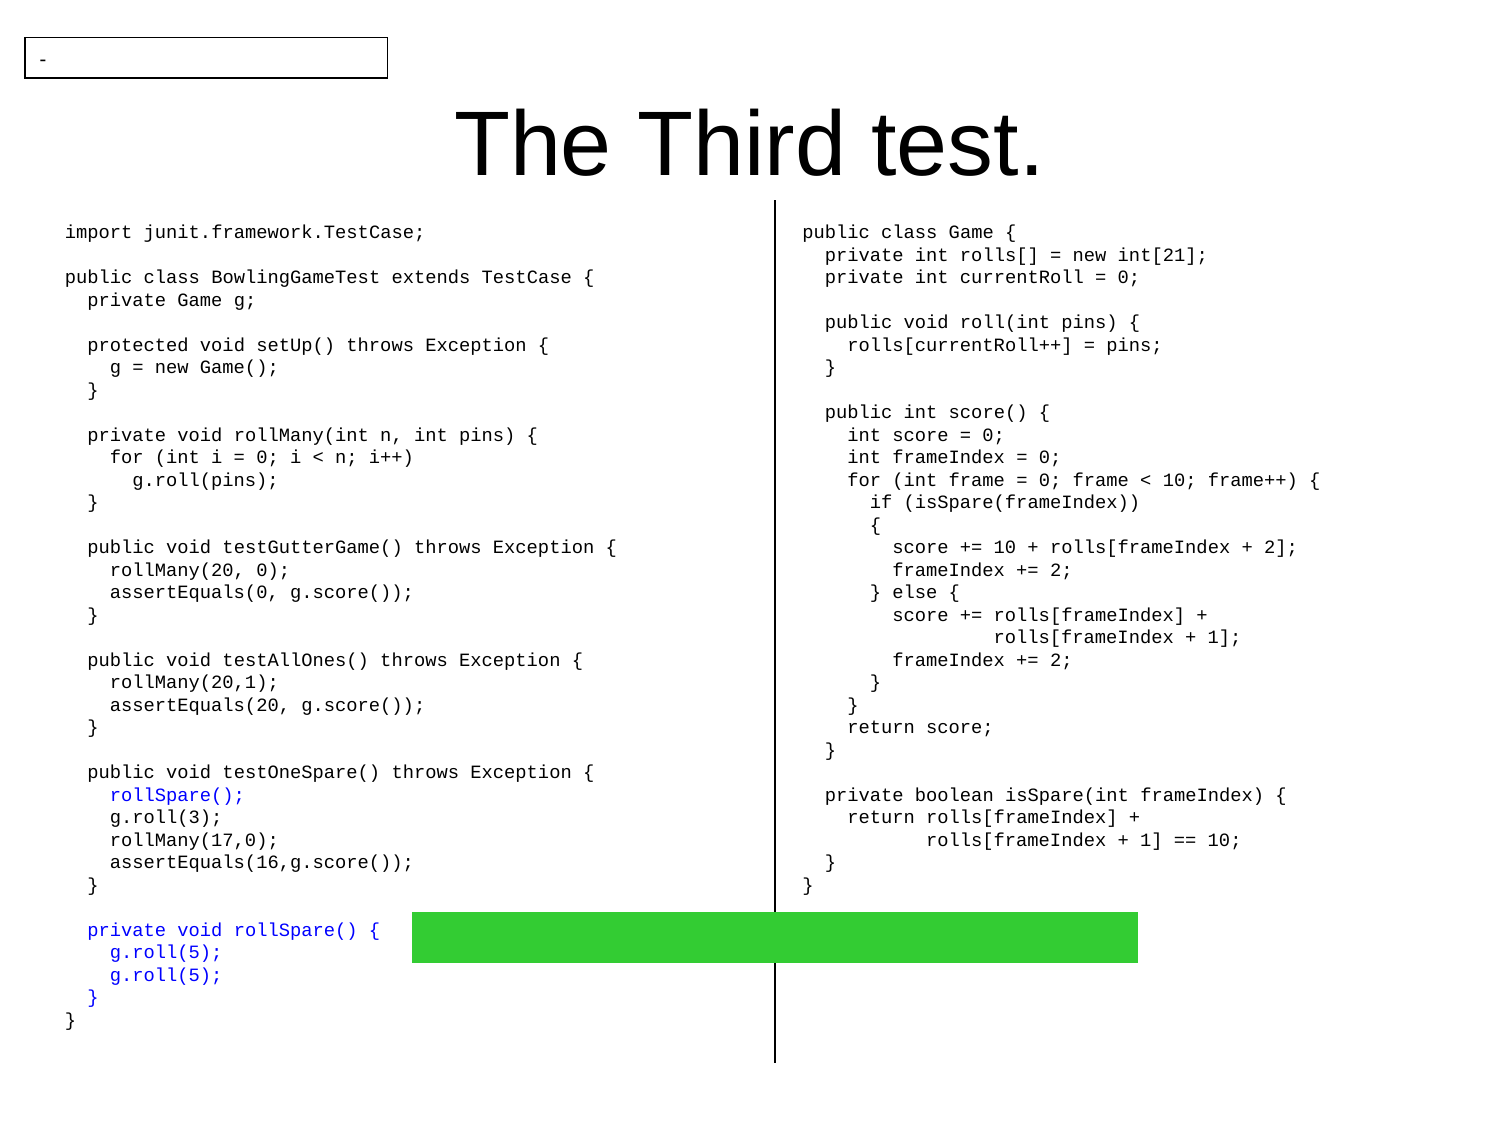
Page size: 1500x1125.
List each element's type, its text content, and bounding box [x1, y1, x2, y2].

title The Third test. [75, 45, 1426, 233]
text_box - [24, 37, 388, 78]
text_box import junit.framework.TestCase; public class BowlingGameTest extends TestCase { private Game g; protected void setUp() throws Exception { g = new Game(); } private void rollMany(int n, int pins) { for (int i = 0; i < n; i++) g.roll(pins); } public void testGutterGame() throws Exception { rollMany(20, 0); assertEquals(0, g.score()); } public void testAllOnes() throws Exception { rollMany(20,1); assertEquals(20, g.score()); } public void testOneSpare() throws Exception { rollSpare(); g.roll(3); rollMany(17,0); assertEquals(16,g.score()); } private void rollSpare() { g.roll(5); g.roll(5); } } [50, 212, 713, 1038]
text_box [412, 912, 1138, 963]
text_box public class Game { private int rolls[] = new int[21]; private int currentRoll = 0; public void roll(int pins) { rolls[currentRoll++] = pins; } public int score() { int score = 0; int frameIndex = 0; for (int frame = 0; frame < 10; frame++) { if (isSpare(frameIndex)) { score += 10 + rolls[frameIndex + 2]; frameIndex += 2; } else { score += rolls[frameIndex] + rolls[frameIndex + 1]; frameIndex += 2; } } return score; } private boolean isSpare(int frameIndex) { return rolls[frameIndex] + rolls[frameIndex + 1] == 10; } } [787, 212, 1451, 903]
